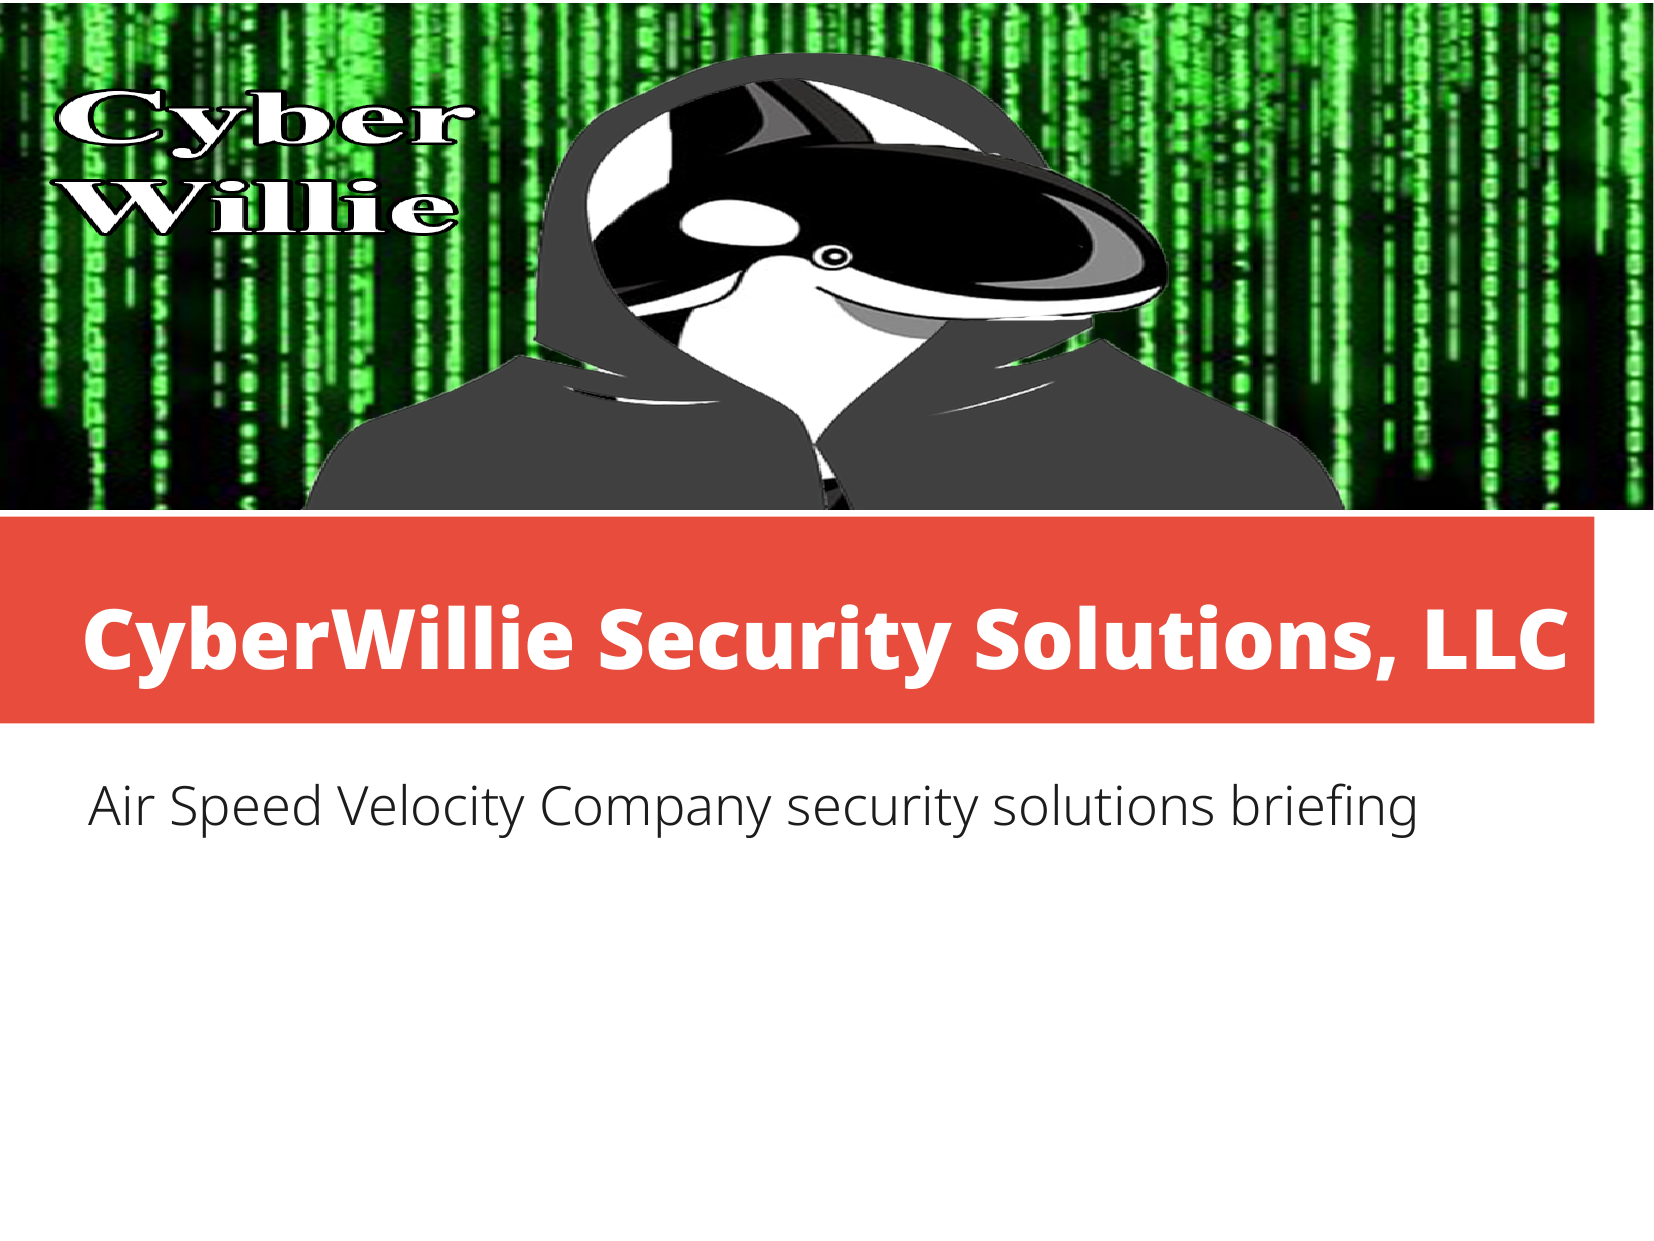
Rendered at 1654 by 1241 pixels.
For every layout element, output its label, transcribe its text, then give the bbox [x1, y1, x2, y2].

subtitle Air Speed Velocity Company security solutions briefing [88, 767, 1595, 1182]
picture [0, 3, 1654, 511]
title CyberWillie Security Solutions, LLC [59, 546, 1595, 694]
